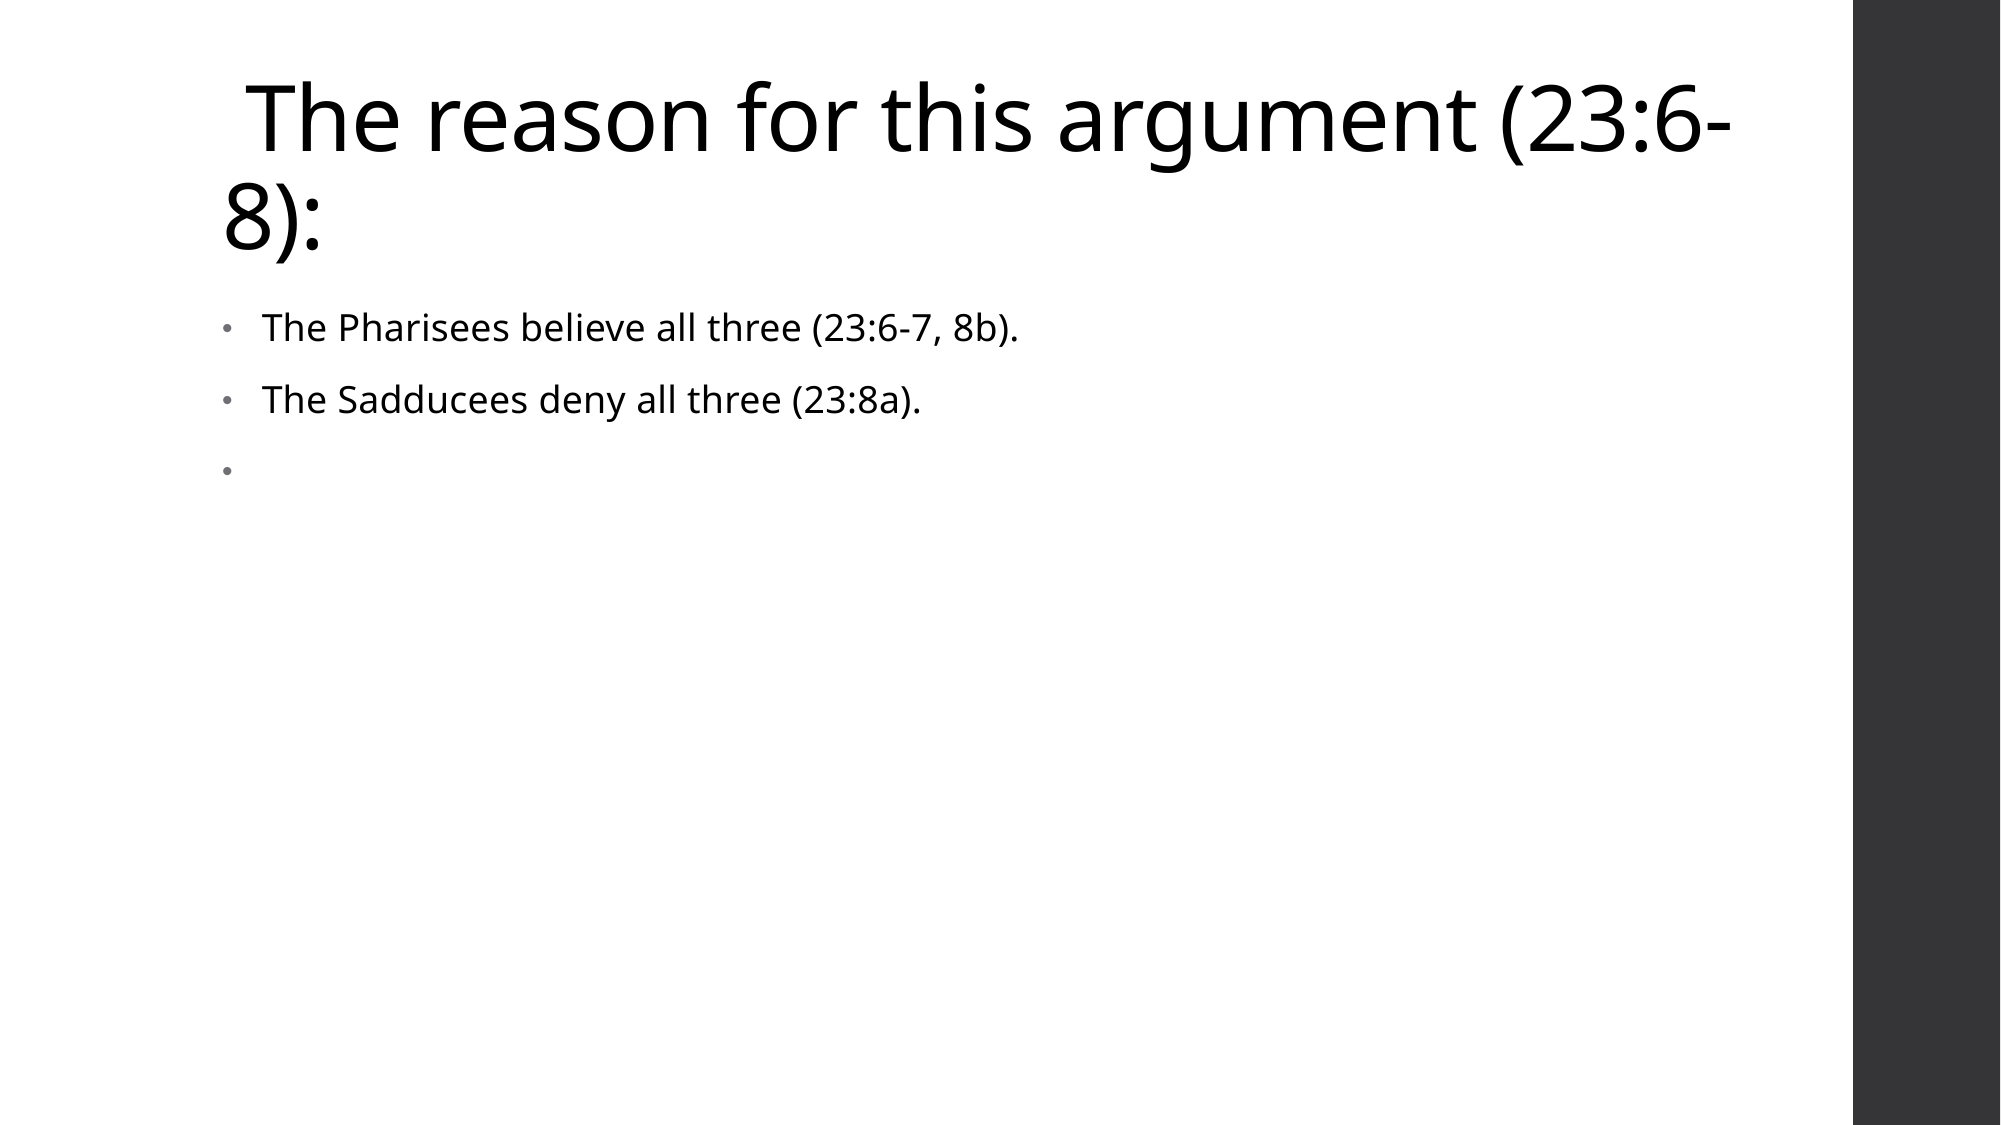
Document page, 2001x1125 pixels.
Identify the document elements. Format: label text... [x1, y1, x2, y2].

list The Pharisees believe all three (23:6-7, 8b). The Sadducees deny all three (23:8a). [206, 299, 1617, 1014]
title The reason for this argument (23:6-8): [206, 60, 1797, 278]
